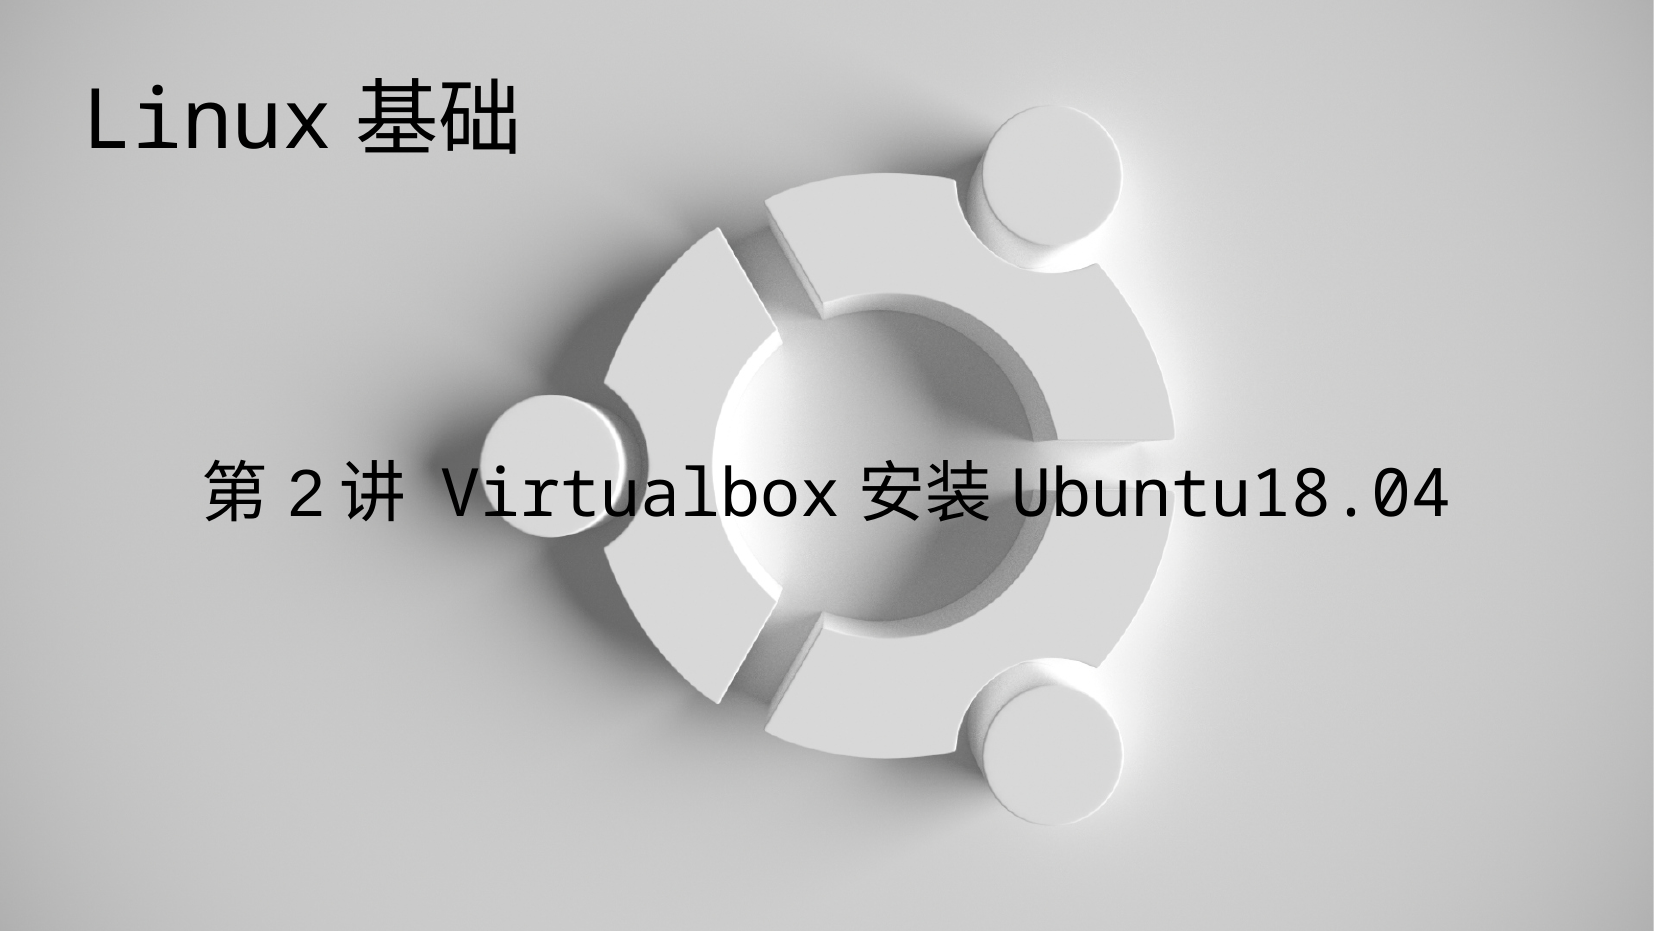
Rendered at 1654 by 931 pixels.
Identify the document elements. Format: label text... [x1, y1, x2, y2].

title Linux基础 [82, 37, 1571, 189]
subtitle 第2讲 Virtualbox安装Ubuntu18.04 [82, 217, 1571, 758]
picture [0, 0, 1654, 931]
